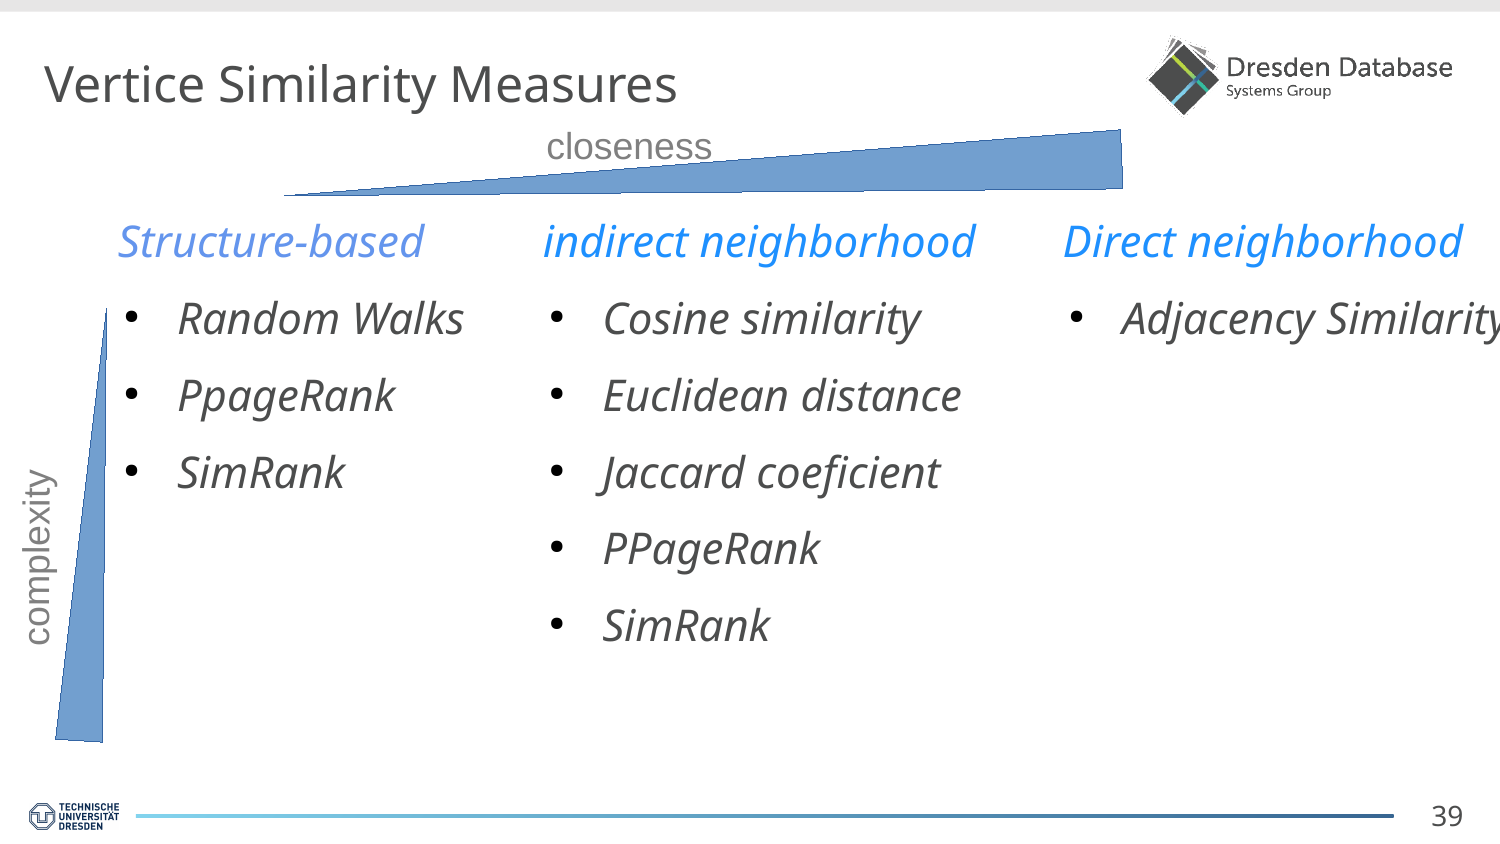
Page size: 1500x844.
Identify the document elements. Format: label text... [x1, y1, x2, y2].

text_box closeness [531, 117, 827, 175]
list Structure-based Random Walks PpageRank SimRank [106, 212, 531, 815]
text_box [55, 308, 107, 743]
picture [29, 803, 119, 830]
list Direct neighborhood Adjacency Similarity [1051, 212, 1500, 815]
list indirect neighborhood Cosine similarity Euclidean distance Jaccard coeficient PPageRank SimRank [531, 212, 1016, 815]
picture [1145, 35, 1453, 118]
text_box [284, 129, 1123, 196]
text_box complexity [7, 365, 68, 661]
title Vertice Similarity Measures [29, 47, 1093, 118]
